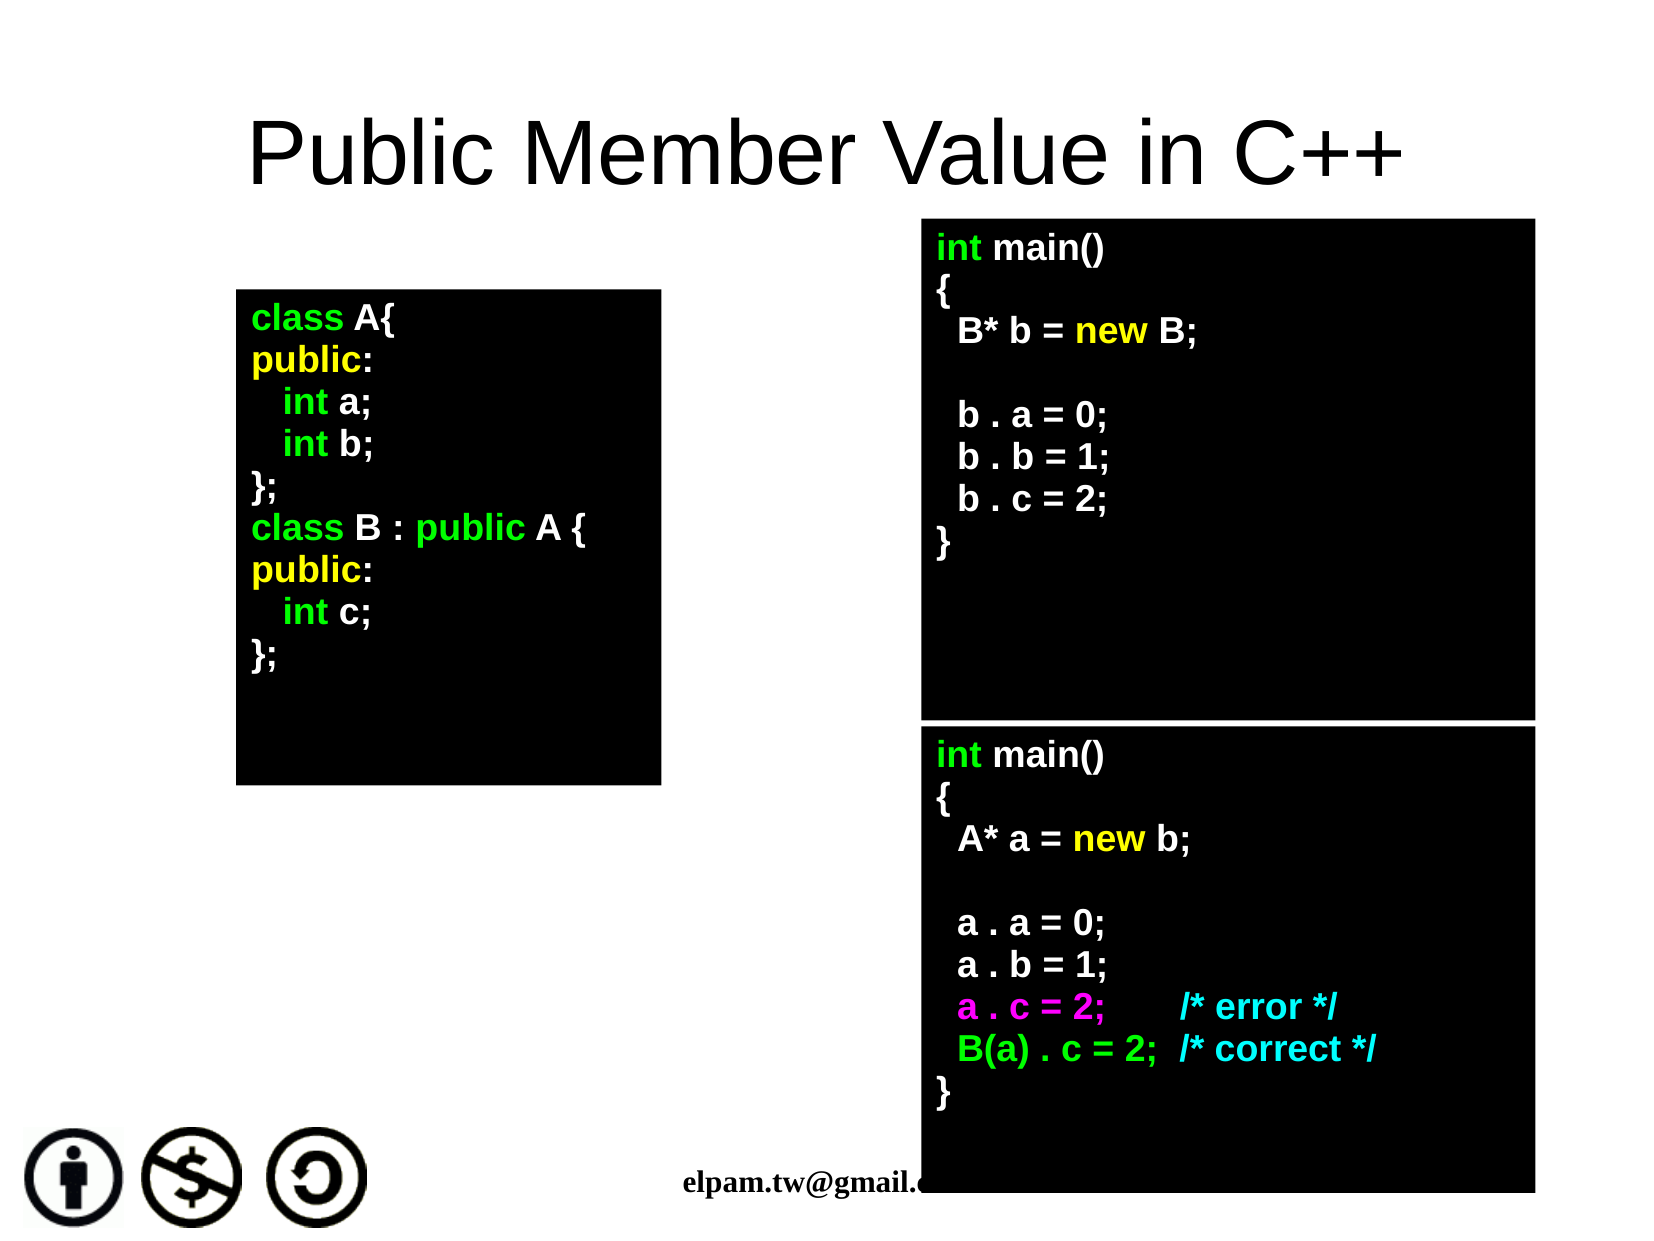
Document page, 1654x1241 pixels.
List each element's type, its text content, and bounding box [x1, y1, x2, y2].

title Public Member Value in C++ [82, 49, 1571, 257]
picture [266, 1127, 367, 1228]
text_box class A{ public: int a; int b; }; class B : public A { public: int c; }; [236, 289, 662, 786]
picture [141, 1127, 242, 1228]
text_box int main() { A* a = new b; a . a = 0; a . b = 1; a . c = 2; /* error */ B(a) . c = 2; /* correct */ } [921, 726, 1536, 1193]
picture [23, 1127, 124, 1228]
text_box int main() { B* b = new B; b . a = 0; b . b = 1; b . c = 2; } [921, 218, 1536, 721]
